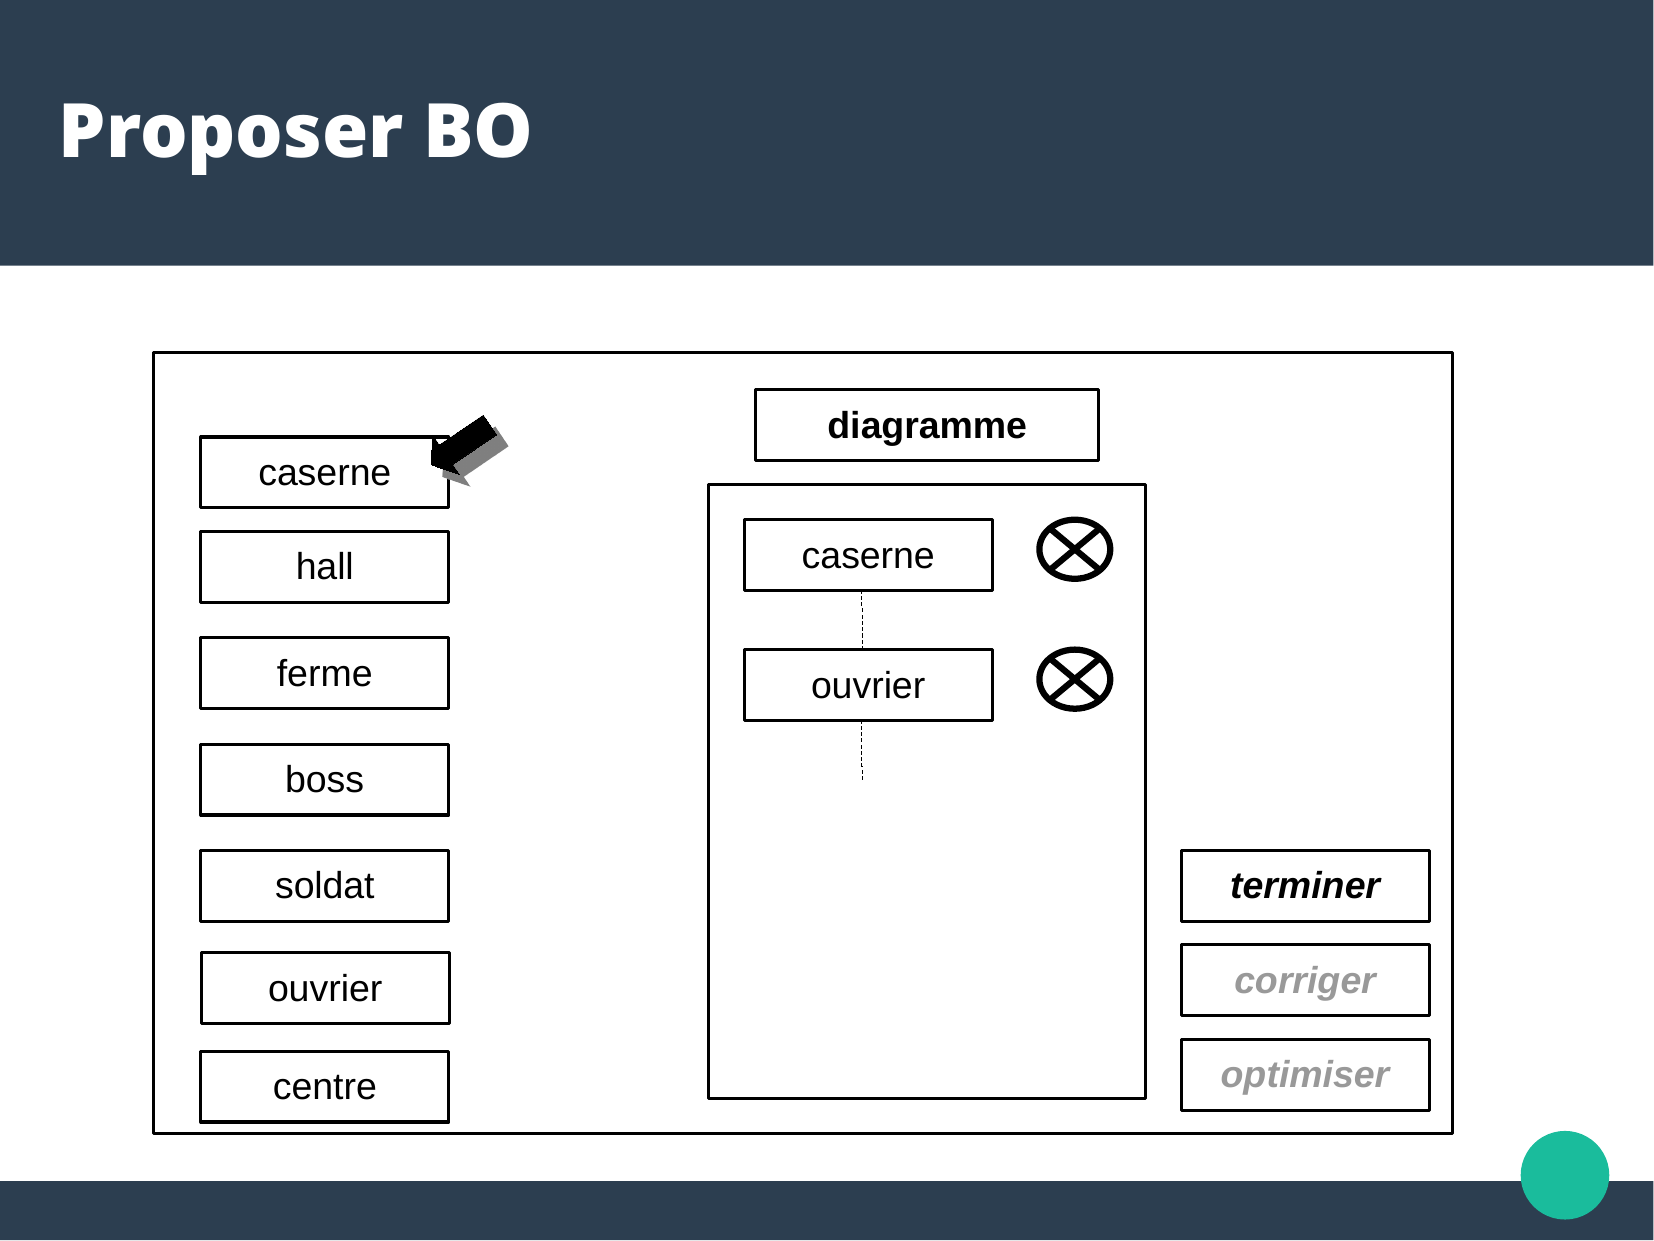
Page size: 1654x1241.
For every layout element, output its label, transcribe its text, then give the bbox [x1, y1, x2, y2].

text_box terminer [1181, 850, 1430, 922]
text_box ouvrier [201, 952, 450, 1024]
text_box diagramme [755, 389, 1099, 461]
text_box centre [200, 1051, 449, 1123]
text_box optimiser [1181, 1039, 1430, 1111]
text_box boss [200, 744, 449, 815]
text_box soldat [200, 850, 449, 922]
text_box hall [200, 531, 449, 603]
text_box corriger [1181, 944, 1430, 1016]
title Proposer BO [59, 49, 1595, 207]
text_box caserne [744, 519, 993, 591]
text_box caserne [200, 437, 449, 508]
text_box ouvrier [744, 649, 993, 721]
text_box ferme [200, 637, 449, 709]
text_box [153, 352, 1453, 1134]
